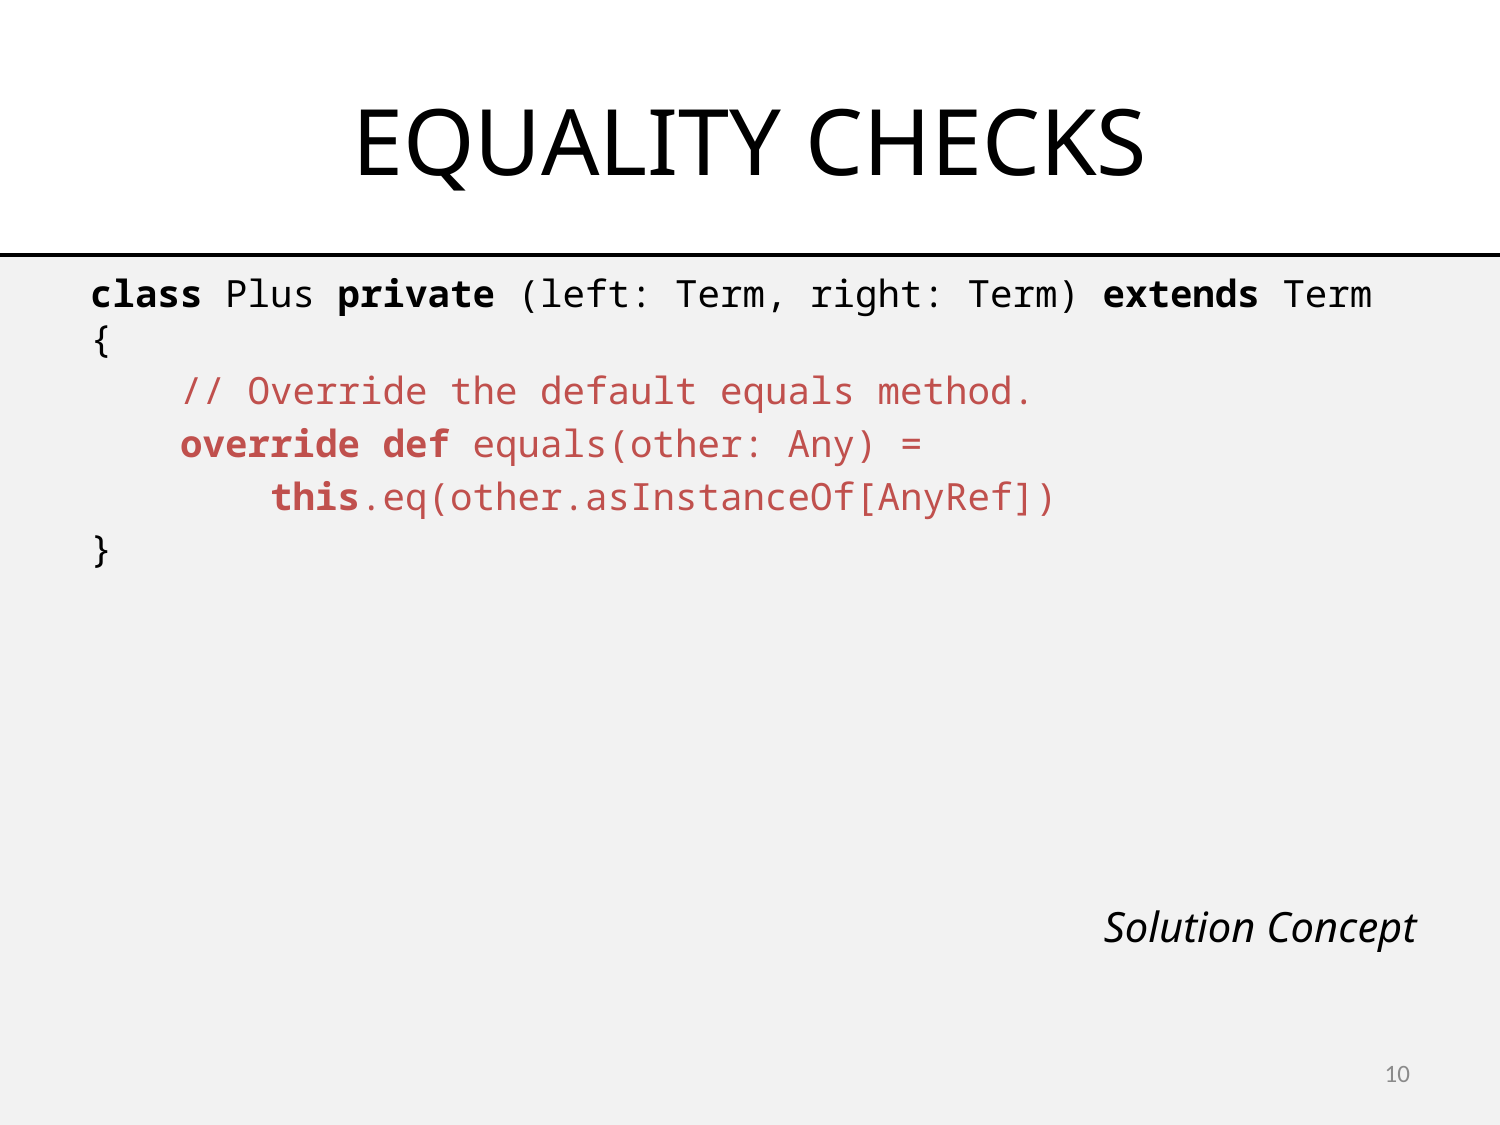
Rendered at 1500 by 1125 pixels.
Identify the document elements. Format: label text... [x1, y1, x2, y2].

list Solution Concept [891, 893, 1432, 1008]
title EQUALITY CHECKS [75, 45, 1425, 233]
slide_number <number> [1074, 1042, 1425, 1103]
list class Plus private (left: Term, right: Term) extends Term { // Override the default equals method. override def equals(other: Any) = this.eq(other.asInstanceOf[AnyRef]) } [75, 262, 1425, 1005]
